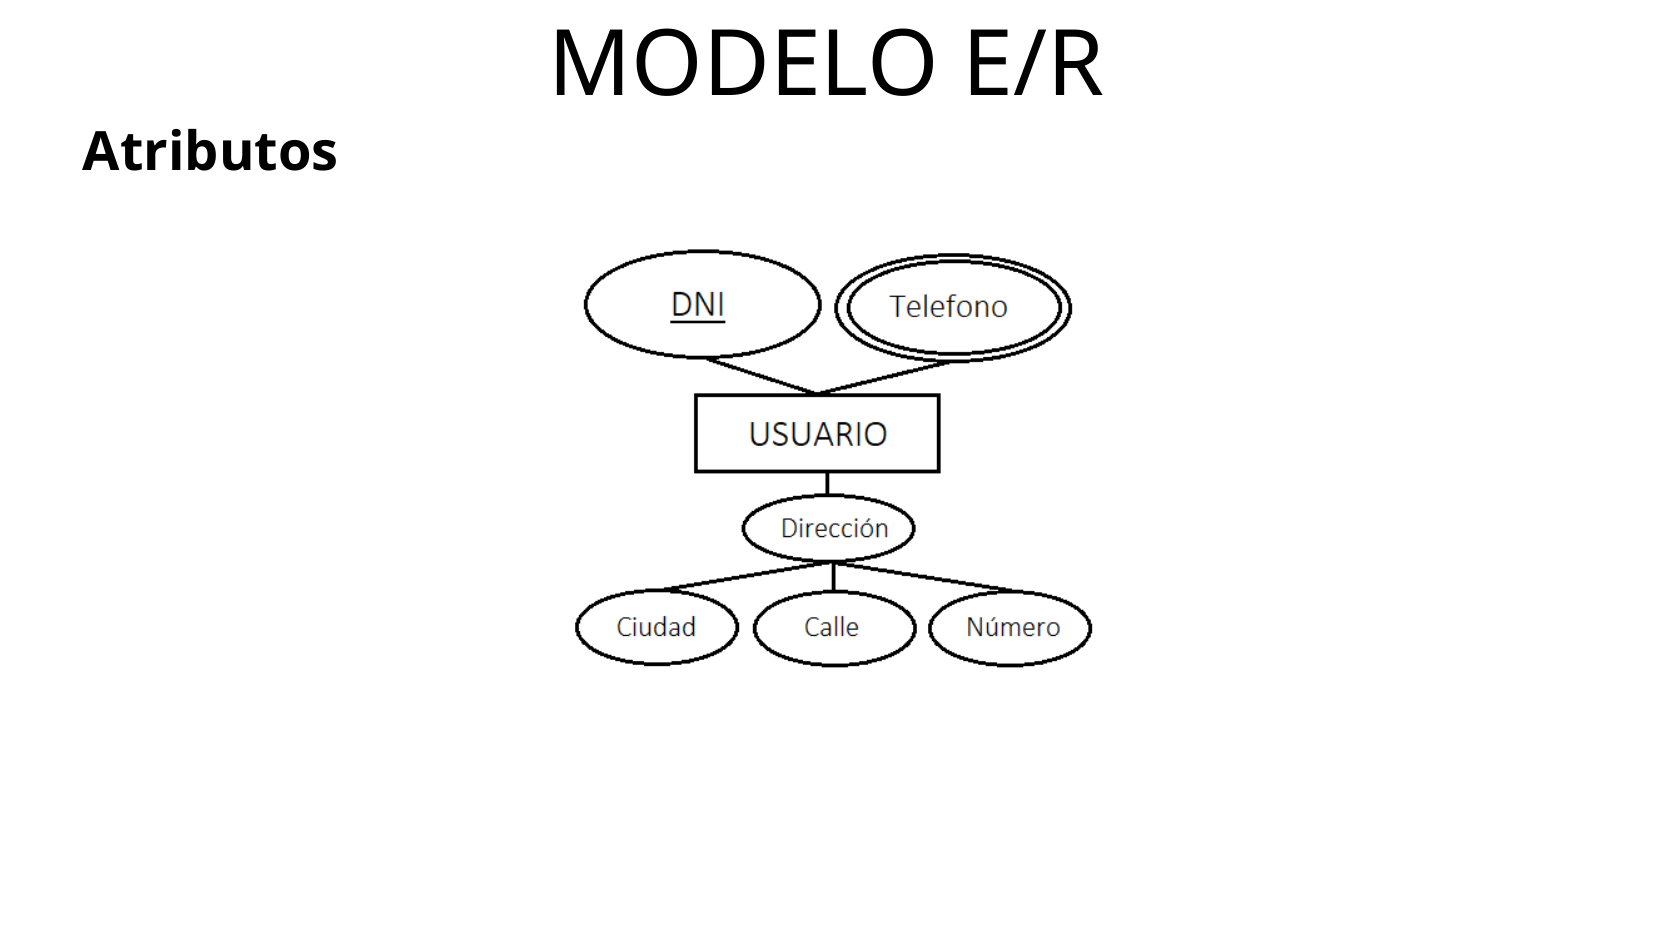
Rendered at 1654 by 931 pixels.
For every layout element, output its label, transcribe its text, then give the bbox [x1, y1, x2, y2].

picture [549, 232, 1121, 705]
list Atributos [82, 112, 1571, 898]
title MODELO E/R [82, 1, 1571, 112]
